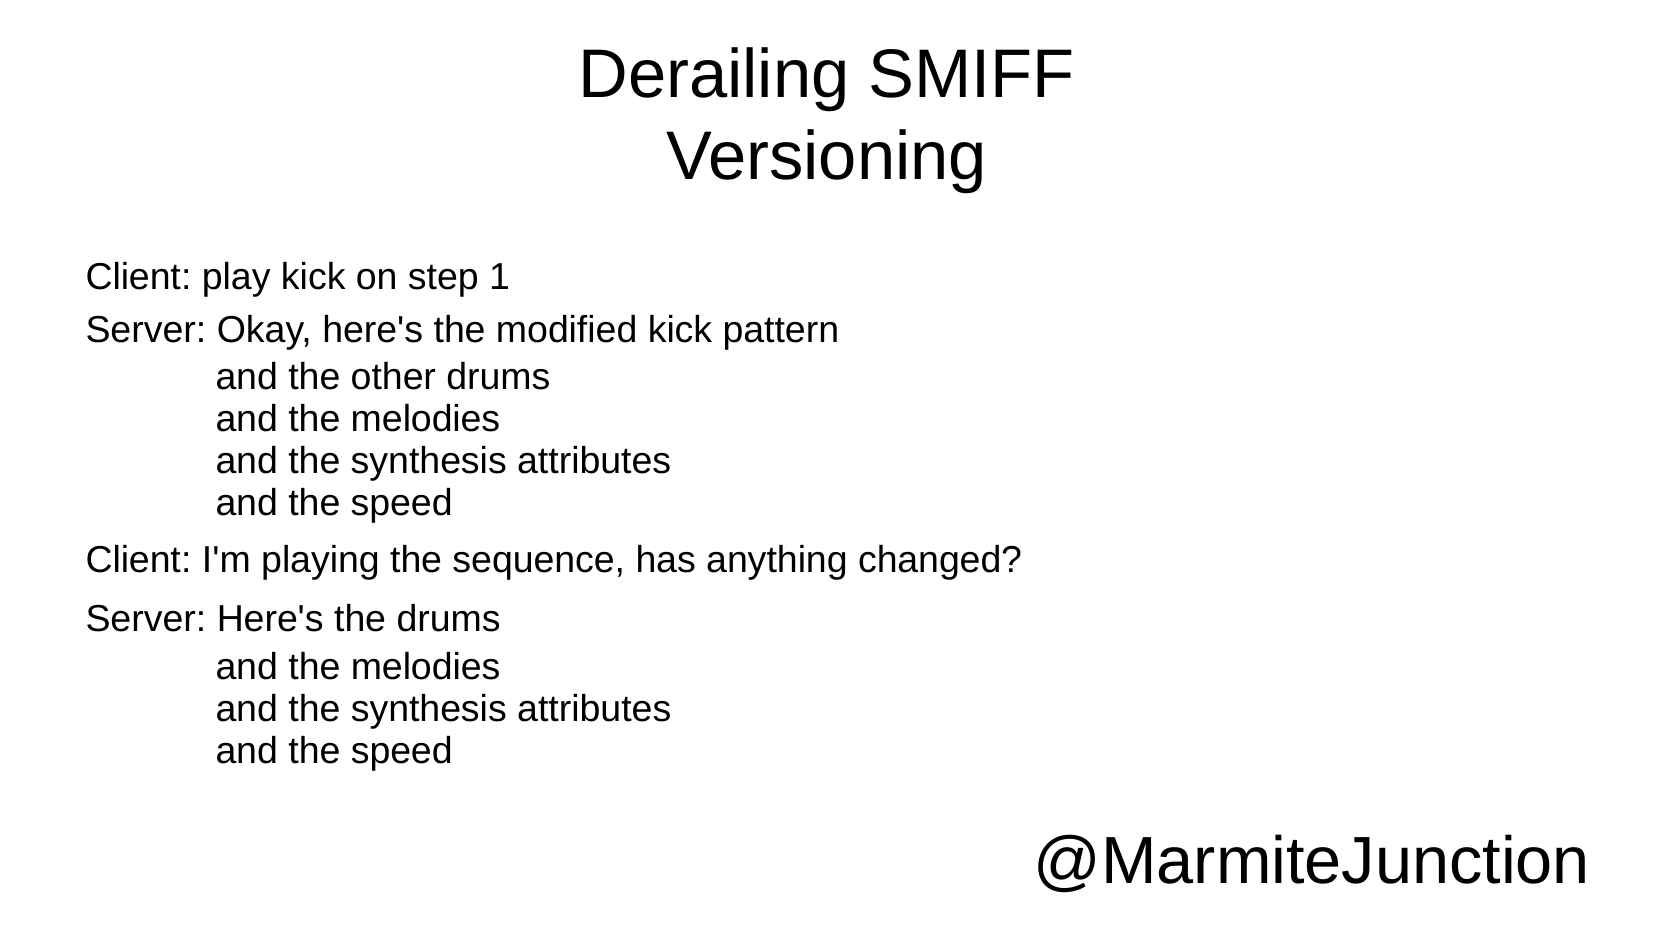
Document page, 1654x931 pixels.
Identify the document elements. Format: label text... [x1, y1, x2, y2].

text_box and the other drums and the melodies and the synthesis attributes and the speed [200, 348, 687, 531]
text_box @MarmiteJunction [1018, 816, 1654, 906]
title Versioning [82, 78, 1571, 234]
text_box Client: I'm playing the sequence, has anything changed? [70, 531, 1038, 589]
title Derailing SMIFF [82, 0, 1571, 78]
text_box Client: play kick on step 1 [70, 248, 526, 301]
text_box and the melodies and the synthesis attributes and the speed [200, 637, 687, 779]
text_box Server: Here's the drums [70, 590, 516, 648]
text_box Server: Okay, here's the modified kick pattern [70, 301, 855, 358]
